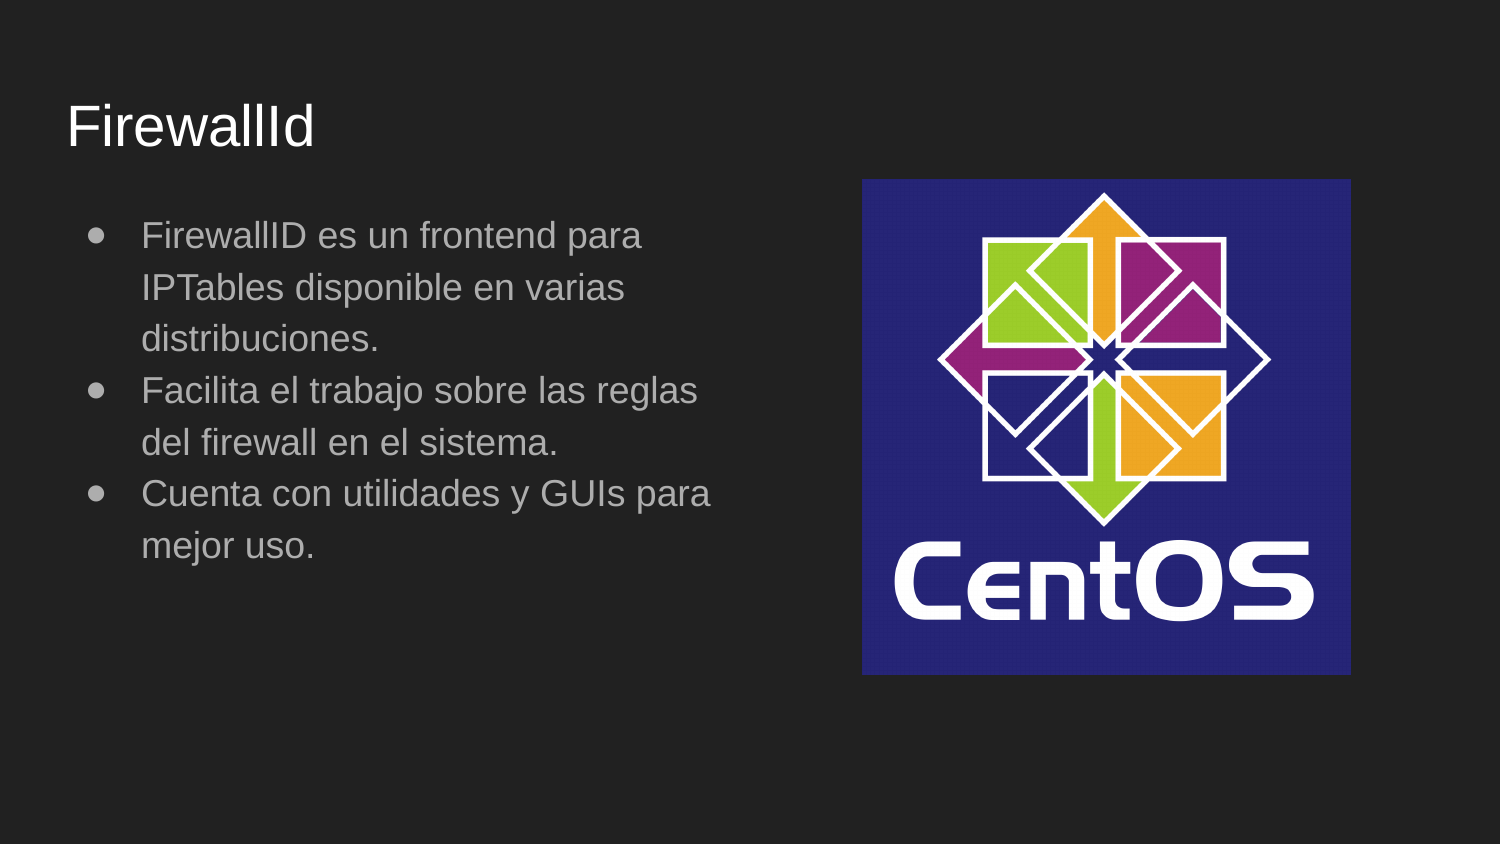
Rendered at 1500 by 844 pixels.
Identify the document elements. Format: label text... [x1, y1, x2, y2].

title FirewallId [51, 72, 1449, 167]
list FirewallID es un frontend para IPTables disponible en varias distribuciones. Facilita el trabajo sobre las reglas del firewall en el sistema. Cuenta con utilidades y GUIs para mejor uso. [51, 189, 750, 750]
picture [862, 179, 1351, 675]
